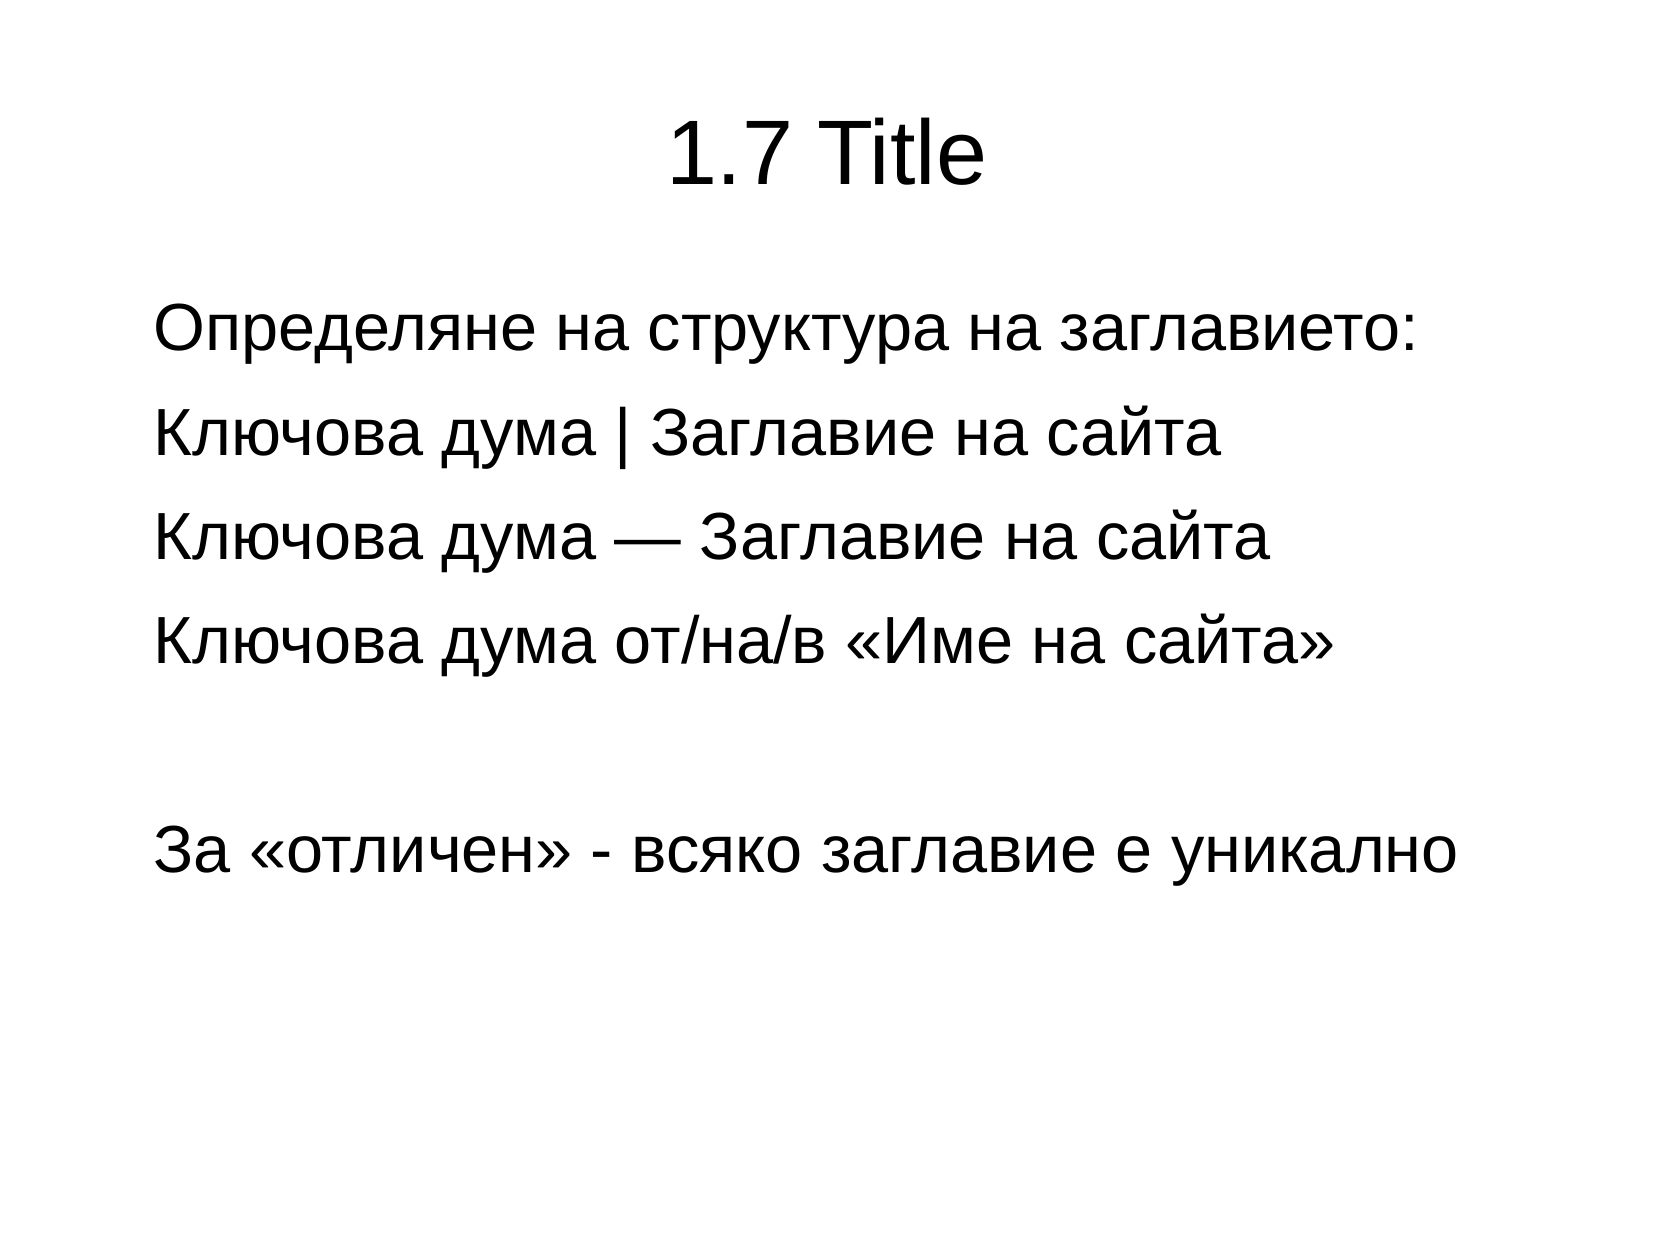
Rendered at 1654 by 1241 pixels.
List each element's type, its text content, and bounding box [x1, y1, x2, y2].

title 1.7 Title [82, 49, 1571, 257]
list Определяне на структура на заглавието: Ключова дума | Заглавие на сайта Ключова дума — Заглавие на сайта Ключова дума от/на/в «Име на сайта» За «отличен» - всяко заглавие е уникално [82, 290, 1571, 1109]
